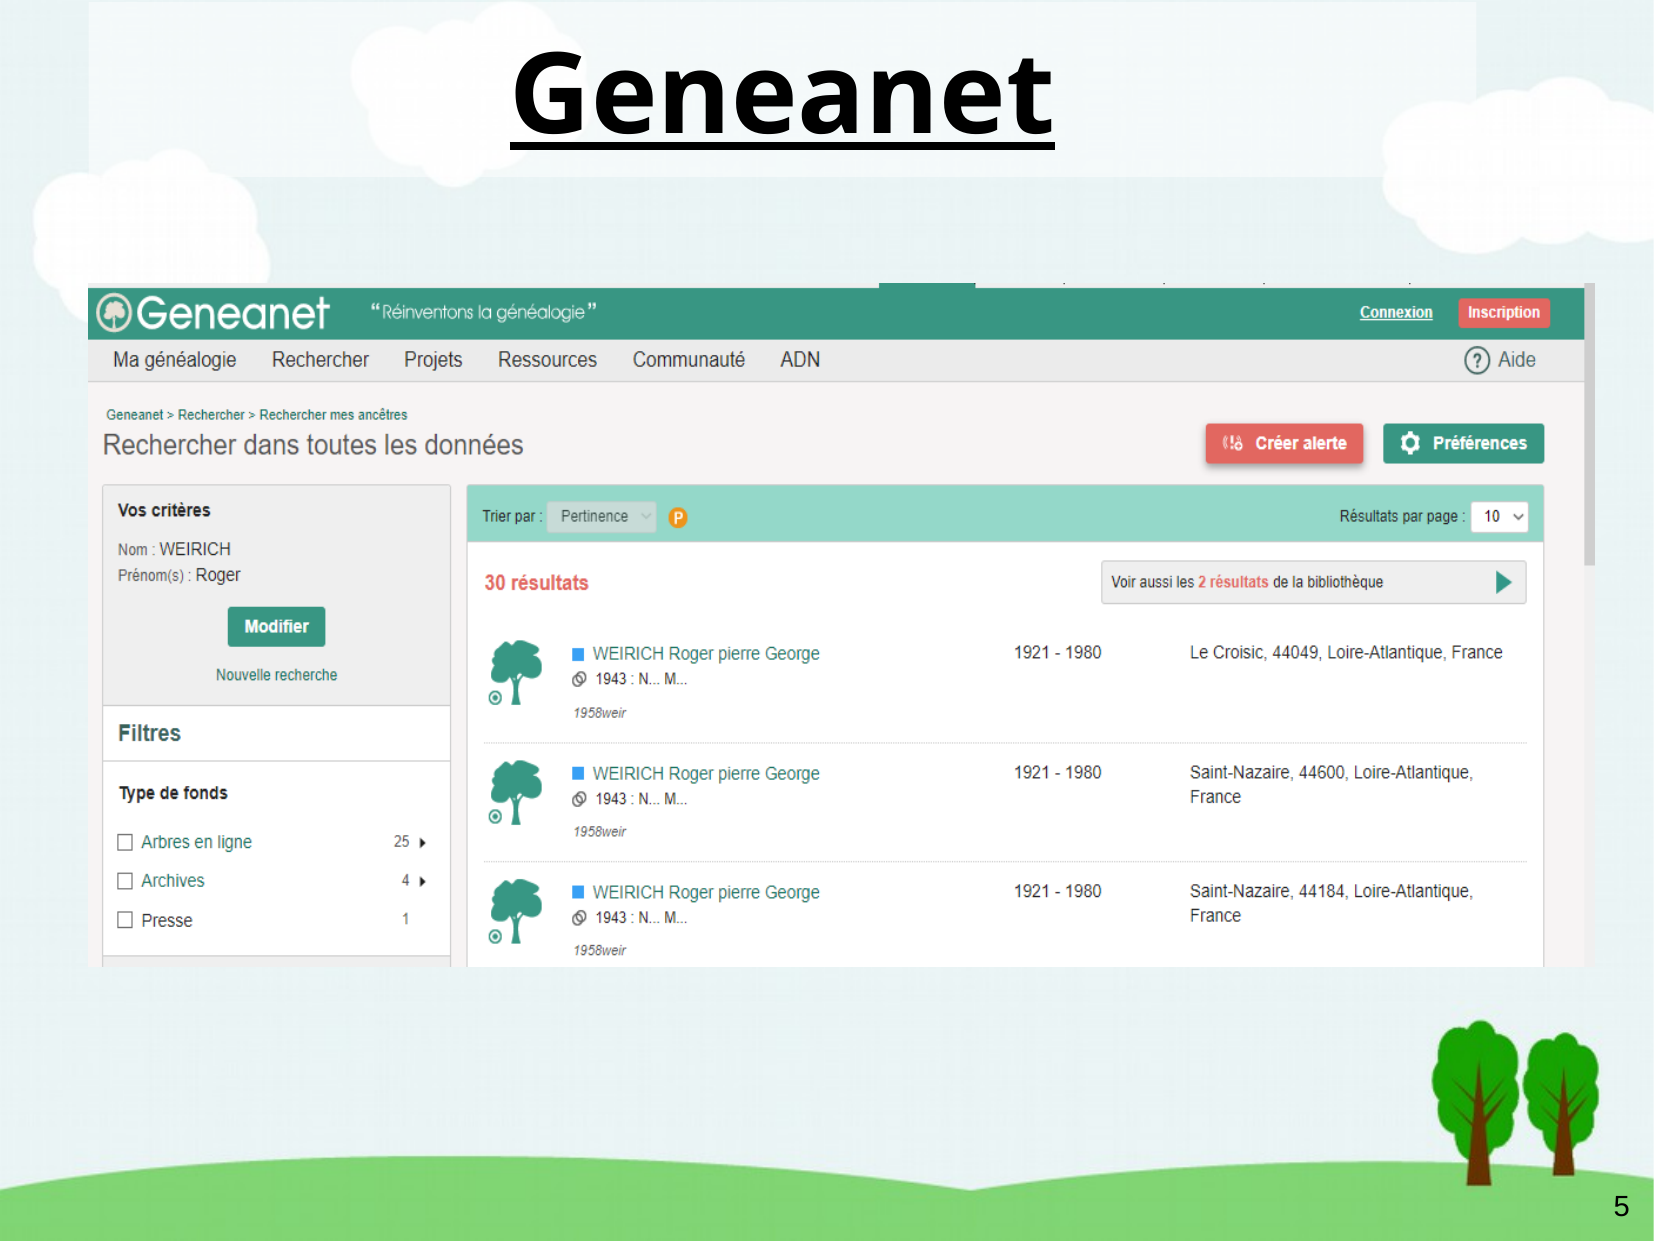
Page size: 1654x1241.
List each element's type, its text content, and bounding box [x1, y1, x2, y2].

title Geneanet [88, 2, 1477, 178]
picture [0, 0, 1654, 1241]
